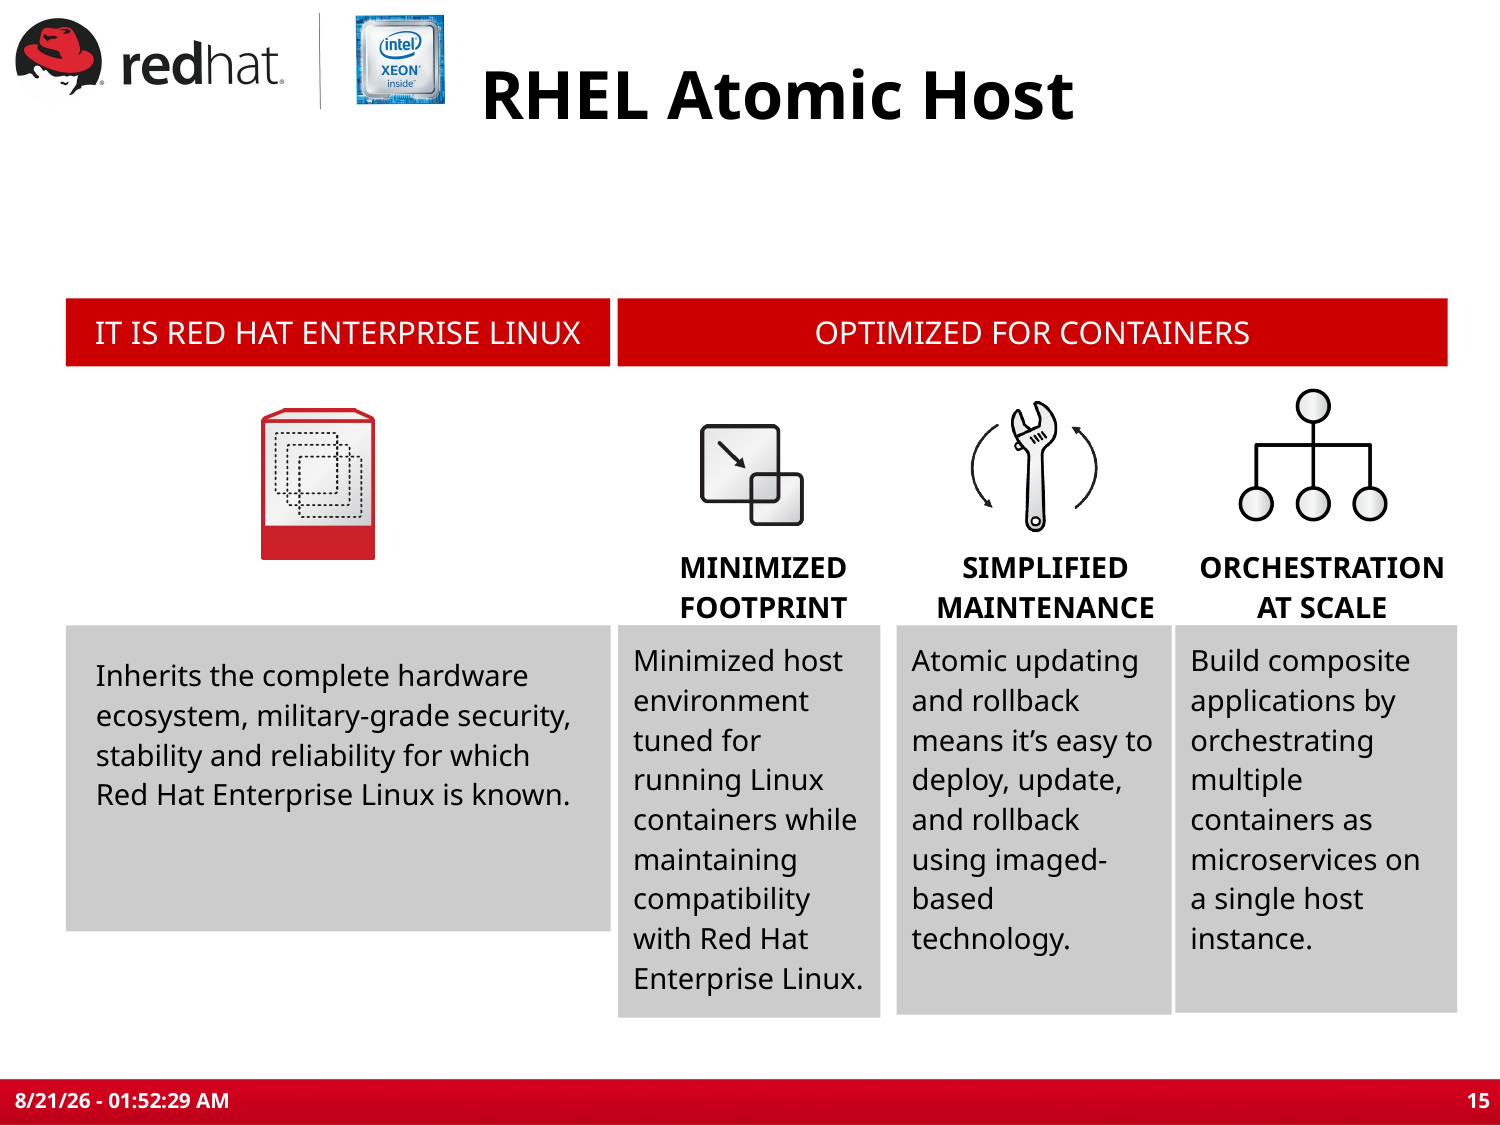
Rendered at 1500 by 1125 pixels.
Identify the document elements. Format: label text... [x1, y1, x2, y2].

picture [1209, 363, 1414, 568]
text_box SIMPLIFIED MAINTENANCE [921, 540, 1184, 630]
text_box Minimized host environment tuned for running Linux containers while maintaining compatibility with Red Hat Enterprise Linux. [618, 625, 881, 1018]
text_box MINIMIZED FOOTPRINT [664, 540, 884, 630]
text_box OPTIMIZED FOR CONTAINERS [617, 298, 1448, 367]
picture [967, 397, 1099, 534]
text_box Build composite applications by orchestrating multiple containers as microservices on a single host instance. [1175, 625, 1458, 1013]
text_box Inherits the complete hardware ecosystem, military-grade security, stability and reliability for which Red Hat Enterprise Linux is known. [65, 625, 611, 932]
picture [261, 408, 375, 560]
title RHEL Atomic Host [465, 45, 1426, 233]
picture [700, 424, 804, 526]
text_box IT IS RED HAT ENTERPRISE LINUX [65, 298, 611, 367]
text_box Atomic updating and rollback means it’s easy to deploy, update, and rollback using imaged-based technology. [896, 625, 1172, 1015]
picture [16, 13, 445, 111]
text_box ORCHESTRATION AT SCALE [1184, 540, 1492, 630]
picture [0, 1079, 1500, 1125]
